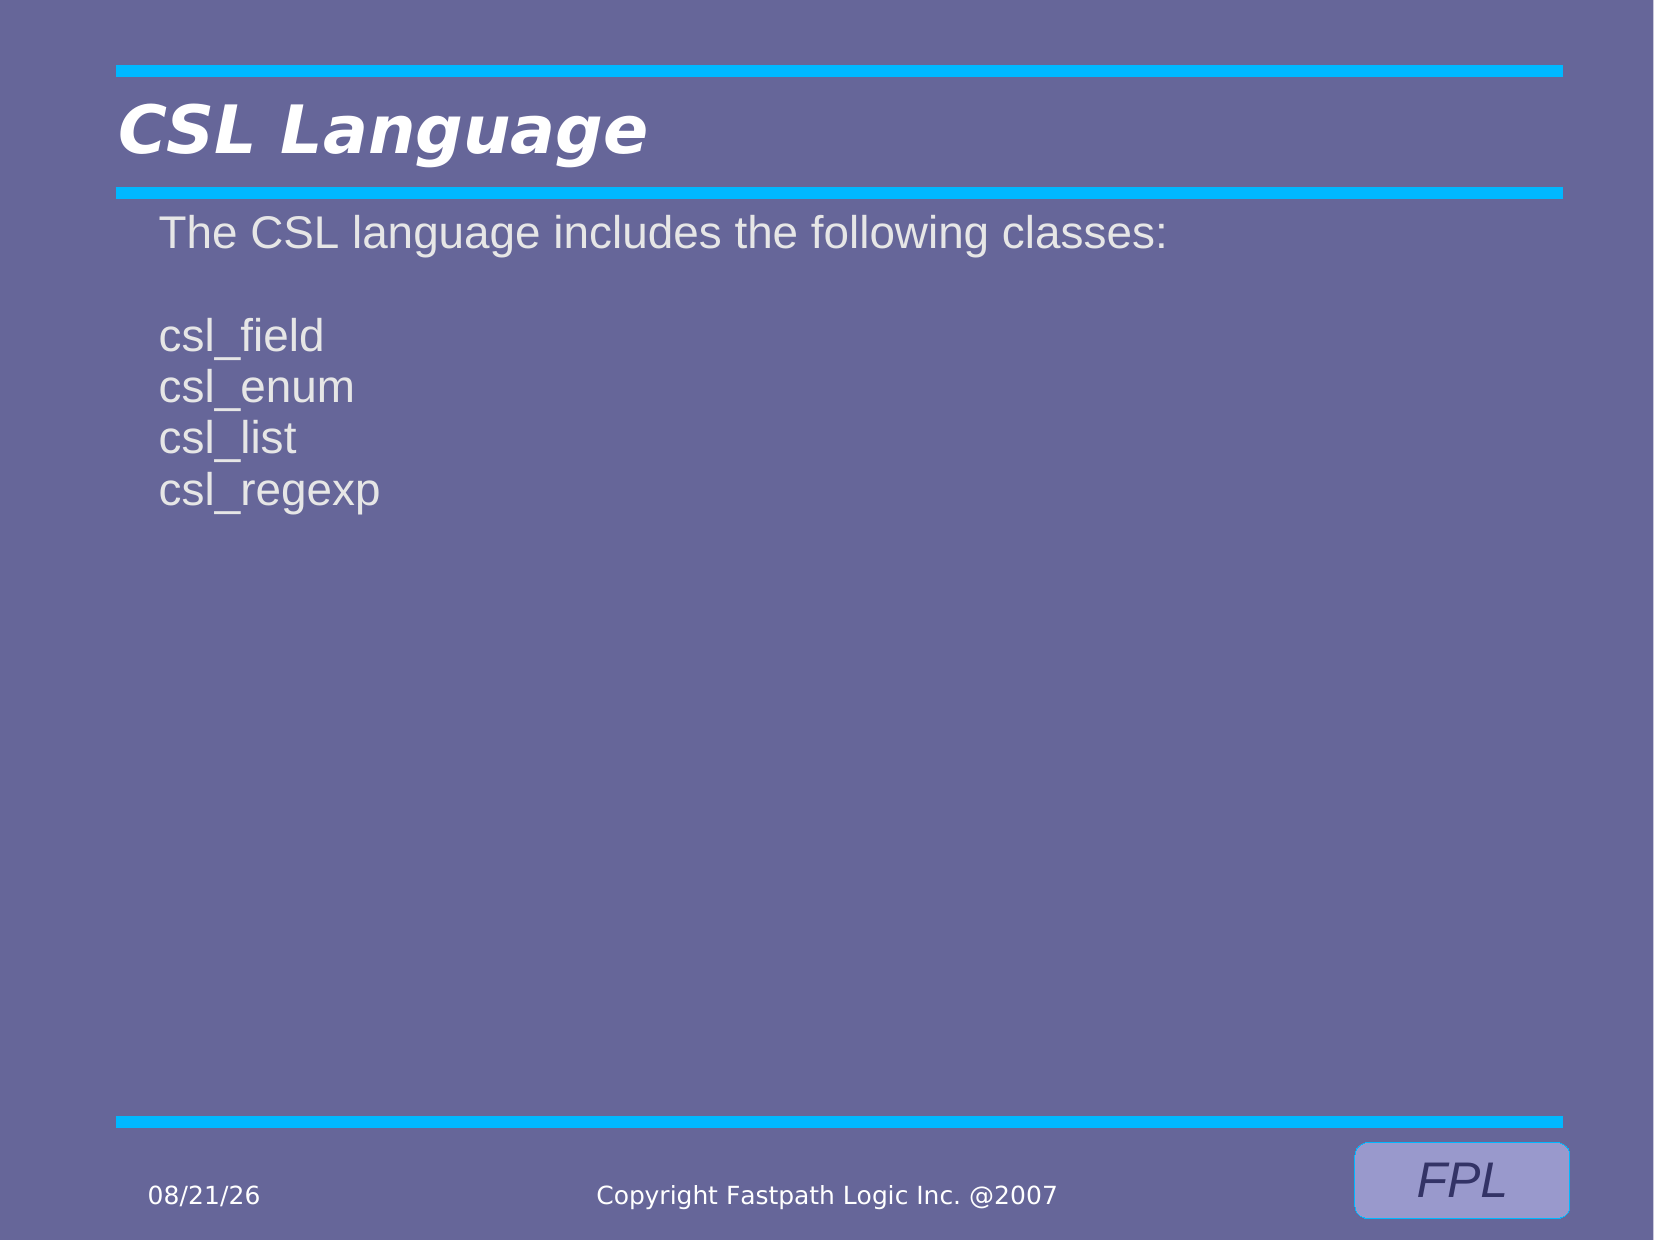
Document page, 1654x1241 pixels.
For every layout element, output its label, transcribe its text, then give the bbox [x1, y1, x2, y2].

title CSL Language [118, 41, 1531, 219]
list The CSL language includes the following classes: csl_field csl_enum csl_list csl_regexp [129, 207, 1569, 1120]
